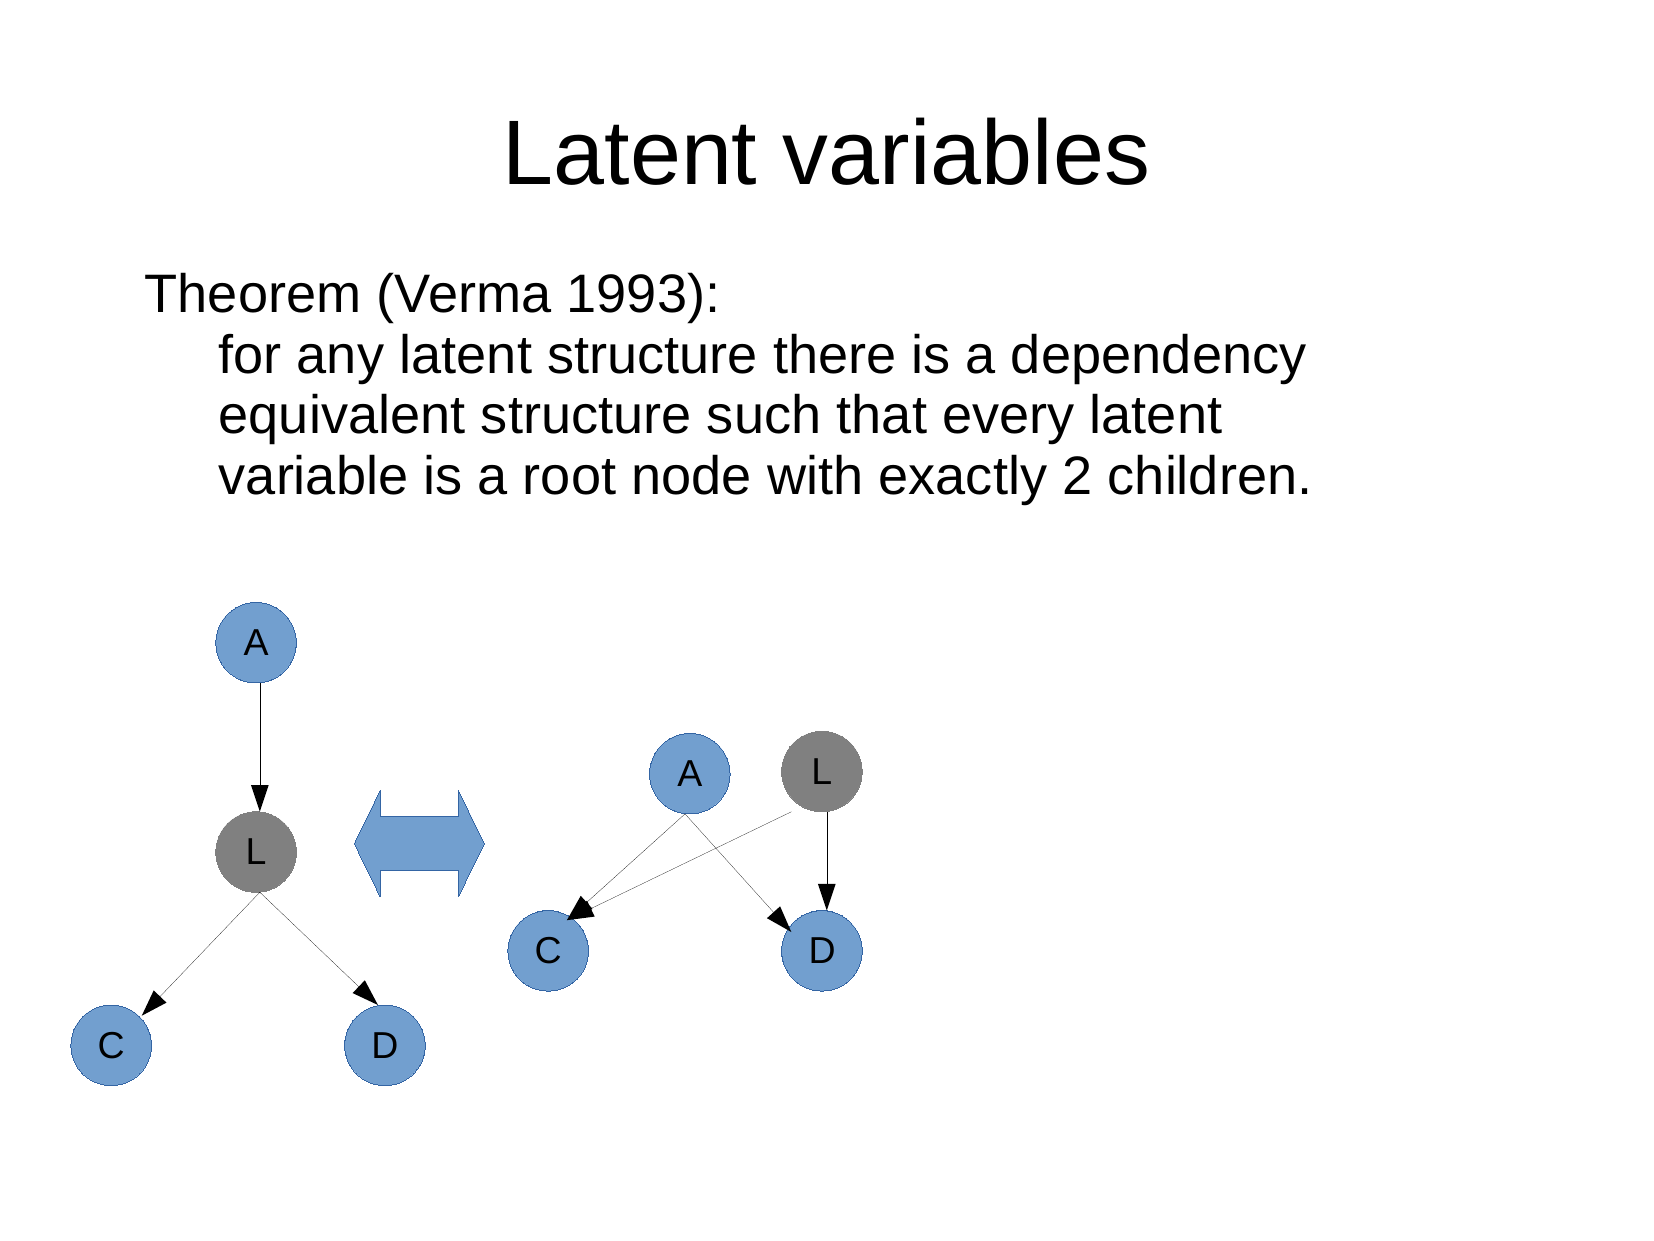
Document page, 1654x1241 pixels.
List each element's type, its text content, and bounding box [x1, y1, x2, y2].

text_box D [781, 910, 863, 992]
text_box C [507, 910, 589, 992]
text_box Theorem (Verma 1993): for any latent structure there is a dependency equivalent structure such that every latent variable is a root node with exactly 2 children. [129, 256, 1406, 515]
text_box A [649, 733, 731, 814]
text_box D [344, 1005, 426, 1086]
text_box C [70, 1005, 152, 1086]
text_box [354, 790, 485, 897]
text_box L [781, 731, 863, 812]
title Latent variables [82, 49, 1571, 257]
text_box L [215, 811, 297, 893]
text_box A [215, 602, 297, 683]
